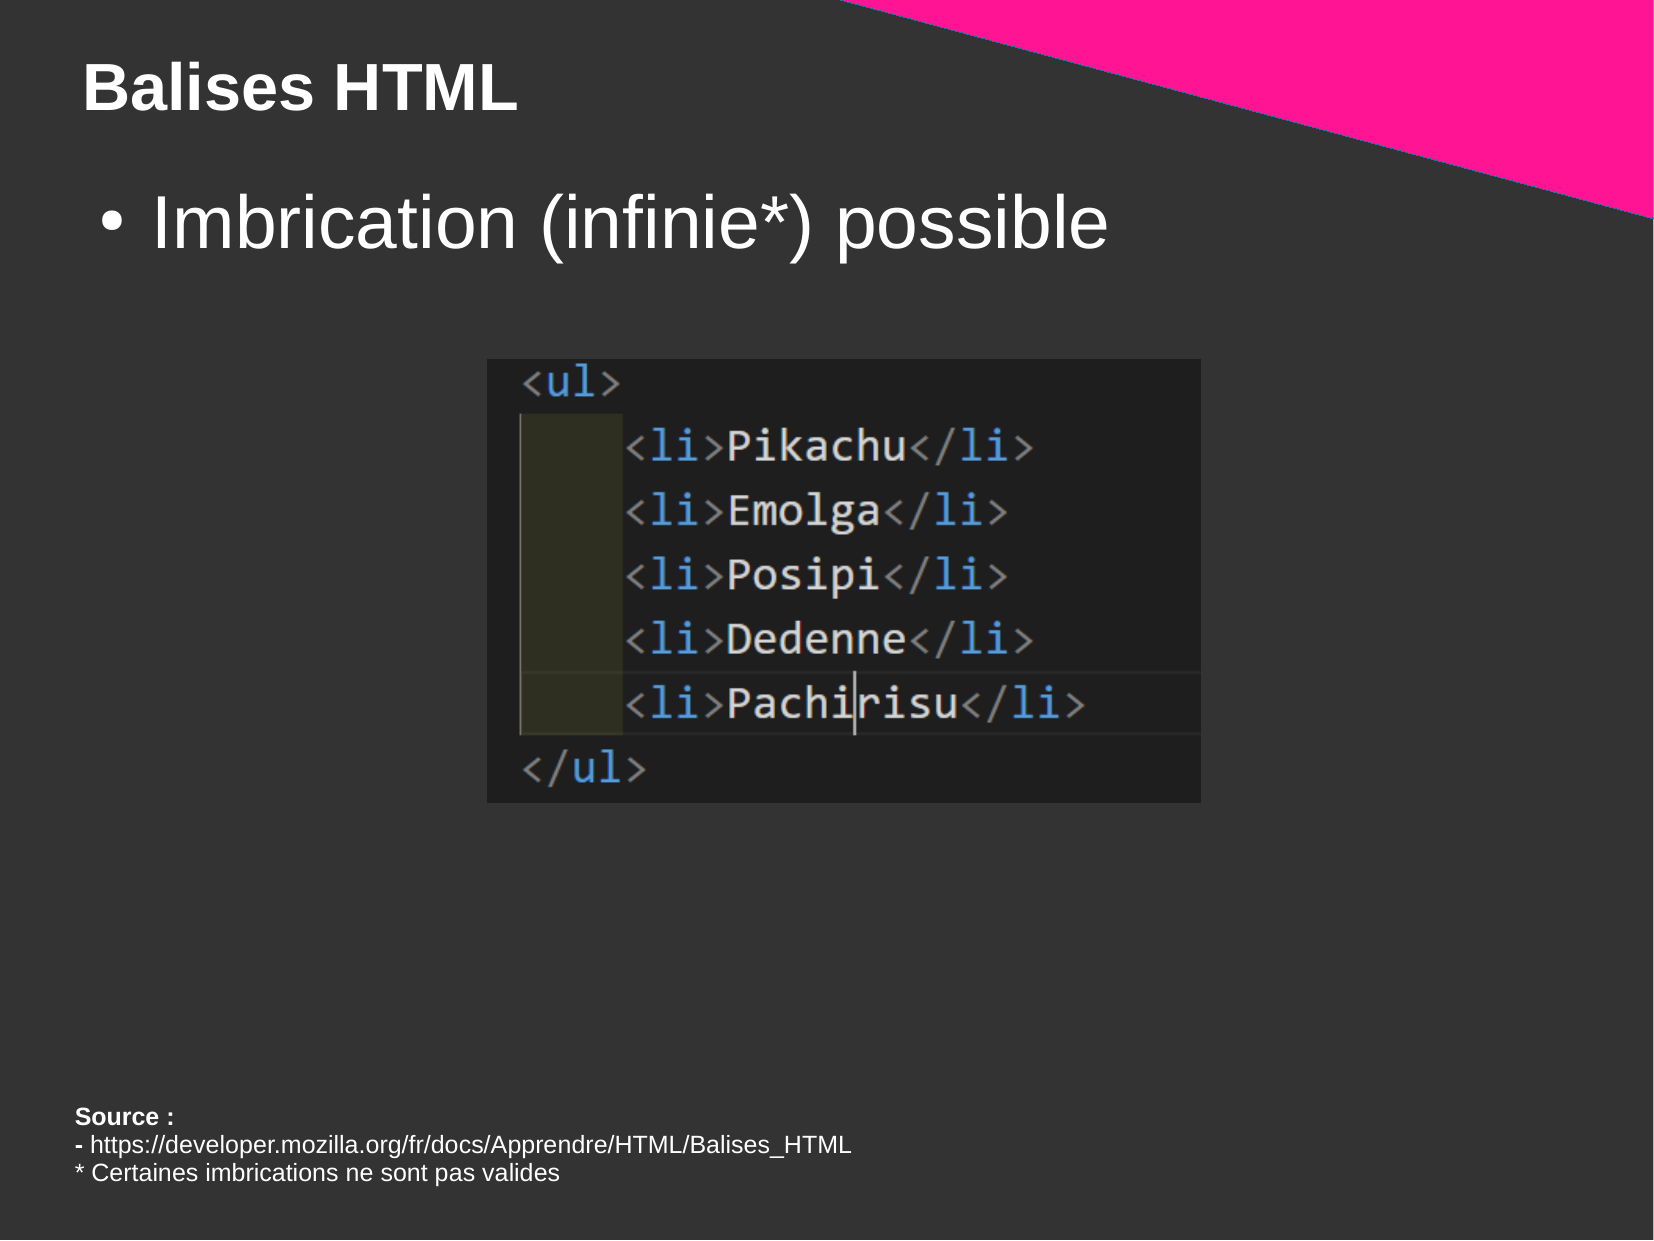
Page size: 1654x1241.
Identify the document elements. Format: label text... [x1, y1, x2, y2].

text_box Source : - https://developer.mozilla.org/fr/docs/Apprendre/HTML/Balises_HTML * Certaines imbrications ne sont pas valides [60, 1095, 1546, 1208]
picture [487, 359, 1201, 803]
text_box [840, 0, 1654, 219]
title Balises HTML [82, 49, 1405, 153]
list Imbrication (infinie*) possible [81, 180, 1570, 391]
